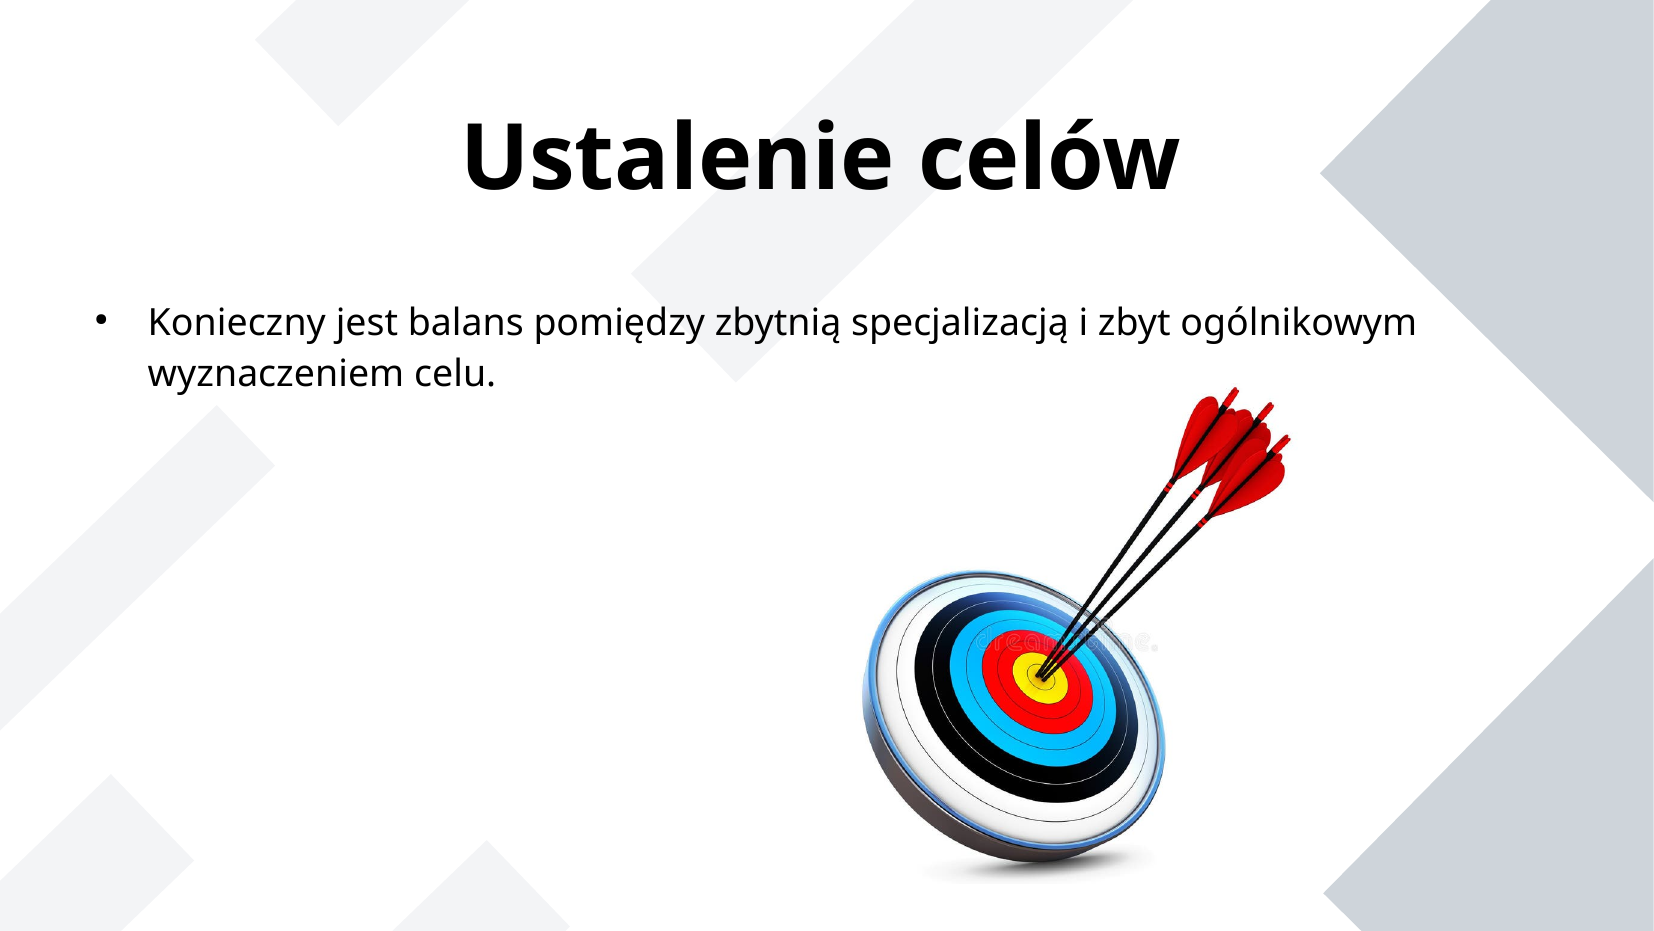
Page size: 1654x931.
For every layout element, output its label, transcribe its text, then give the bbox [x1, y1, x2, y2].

title Ustalenie celów [76, 76, 1565, 233]
picture [826, 383, 1307, 884]
list Konieczny jest balans pomiędzy zbytnią specjalizacją i zbyt ogólnikowym wyznaczeniem celu. [76, 295, 1565, 835]
